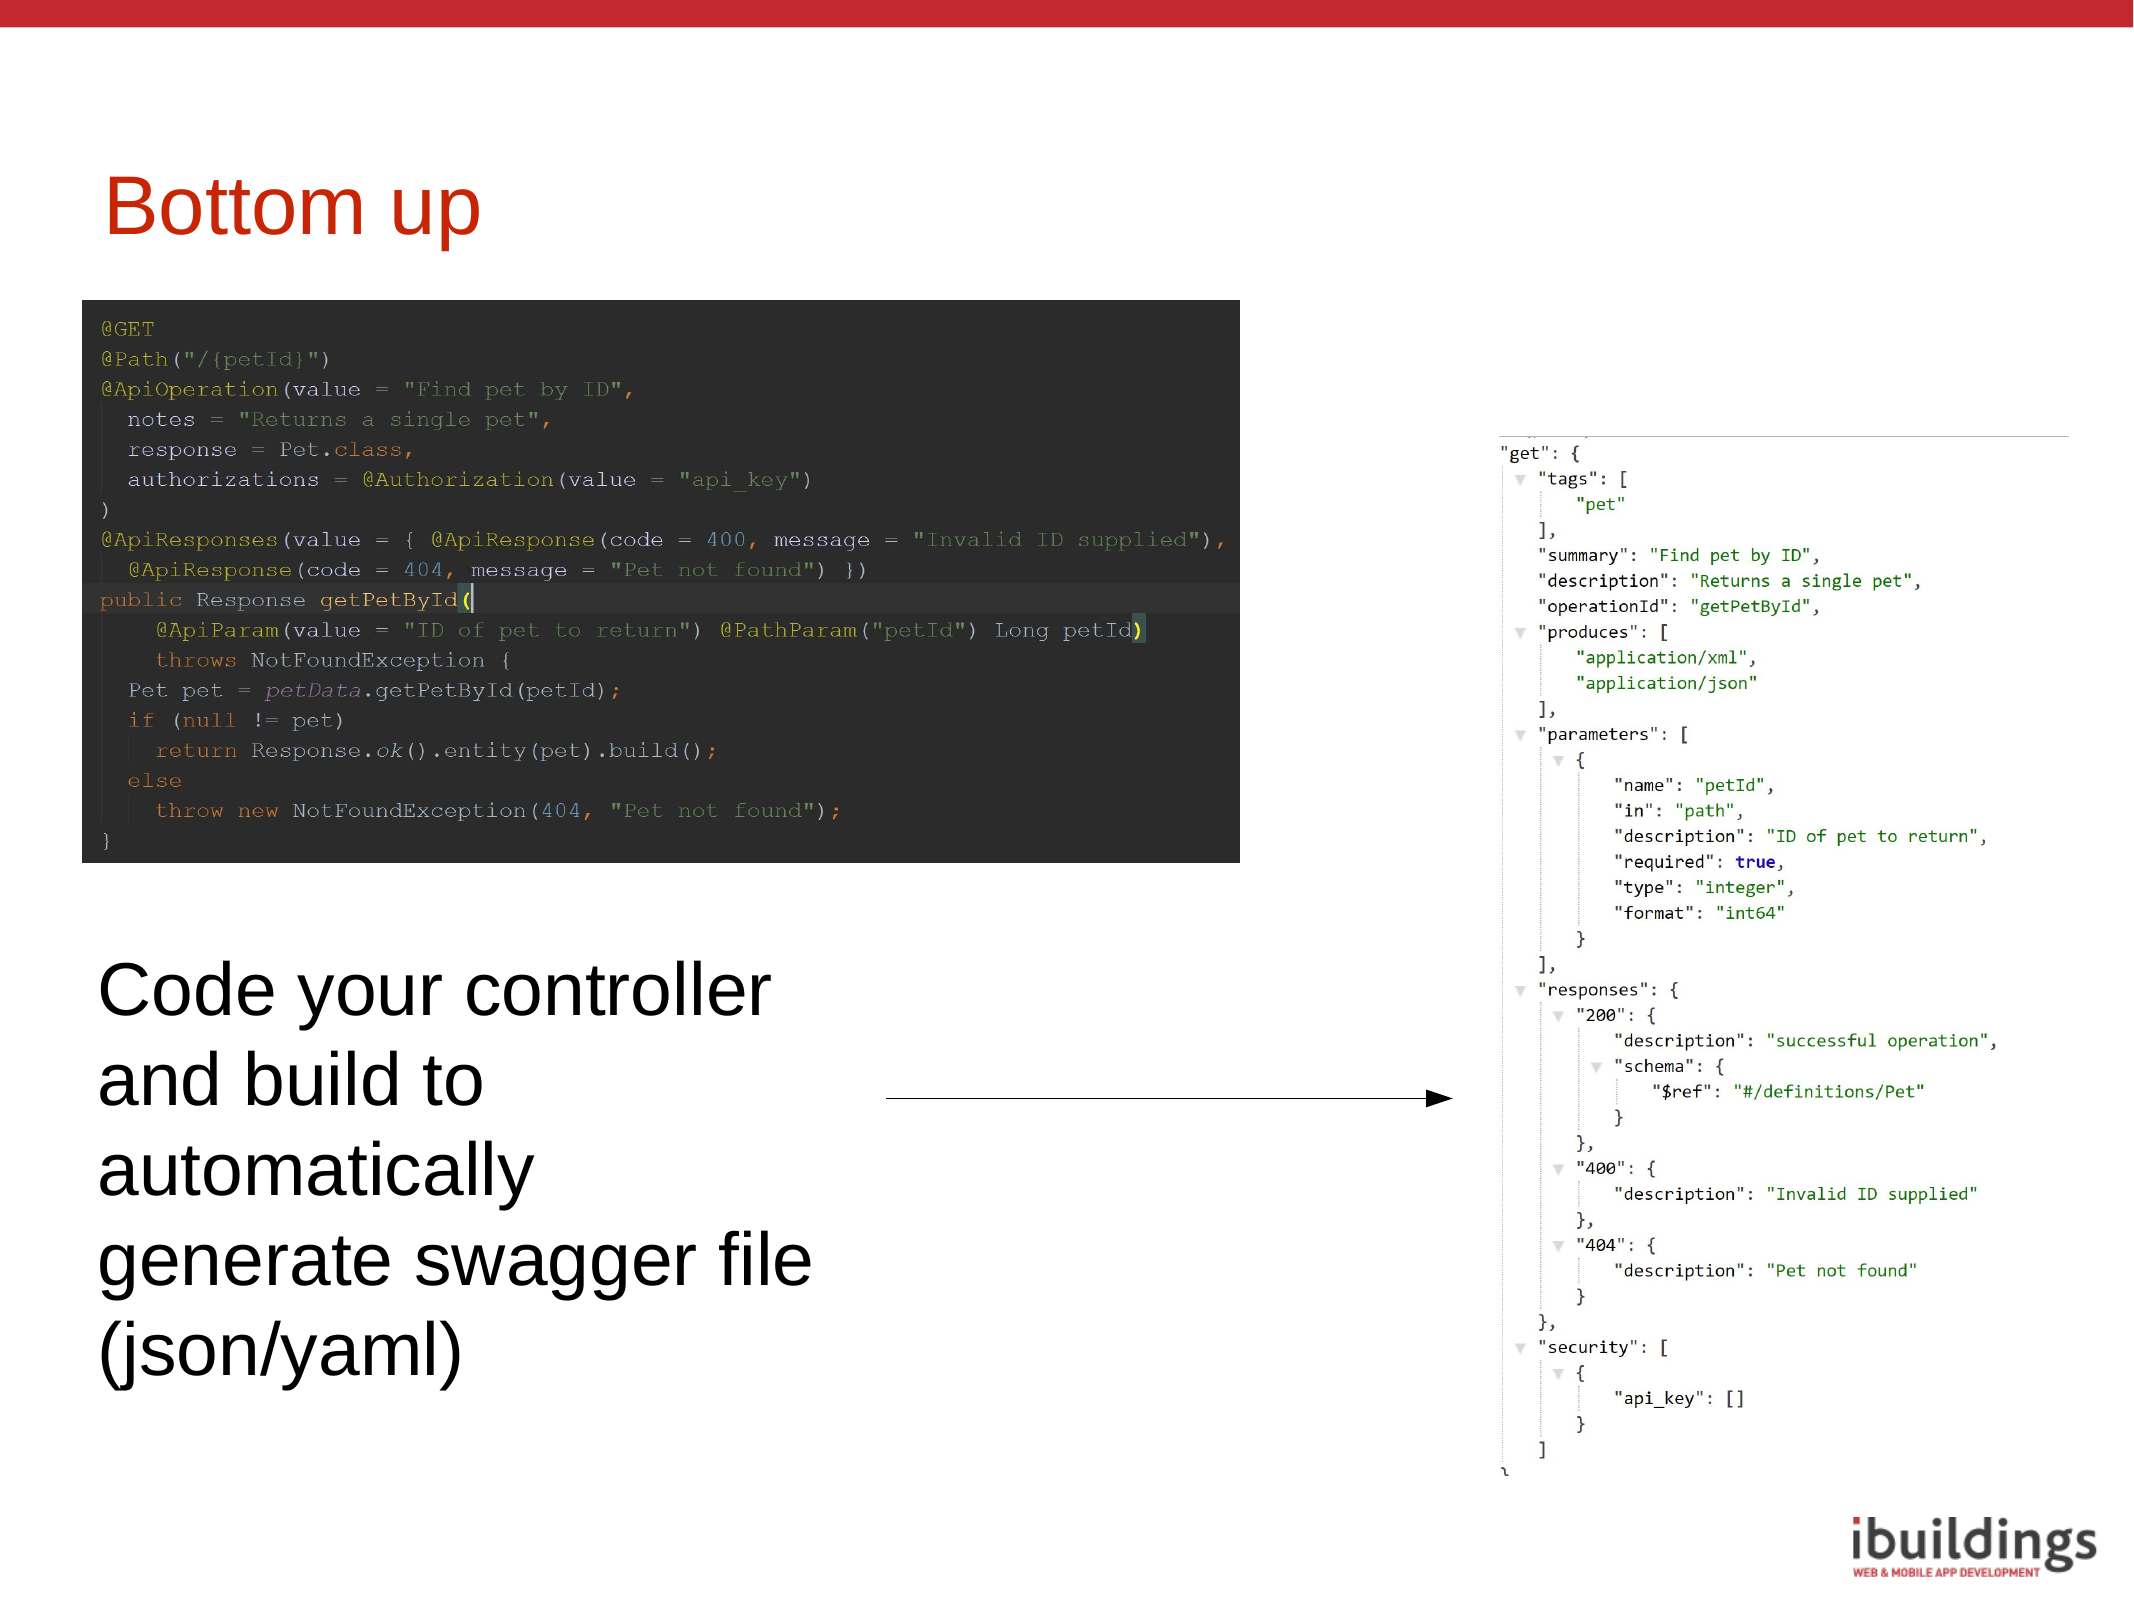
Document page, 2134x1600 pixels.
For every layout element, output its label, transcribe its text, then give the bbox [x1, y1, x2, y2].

picture [1853, 1517, 2099, 1577]
title Bottom up [95, 137, 1915, 266]
text_box Code your controller and build to automatically generate swagger file (json/yaml) [82, 933, 863, 1398]
picture [1499, 436, 2069, 1476]
picture [82, 300, 1240, 863]
